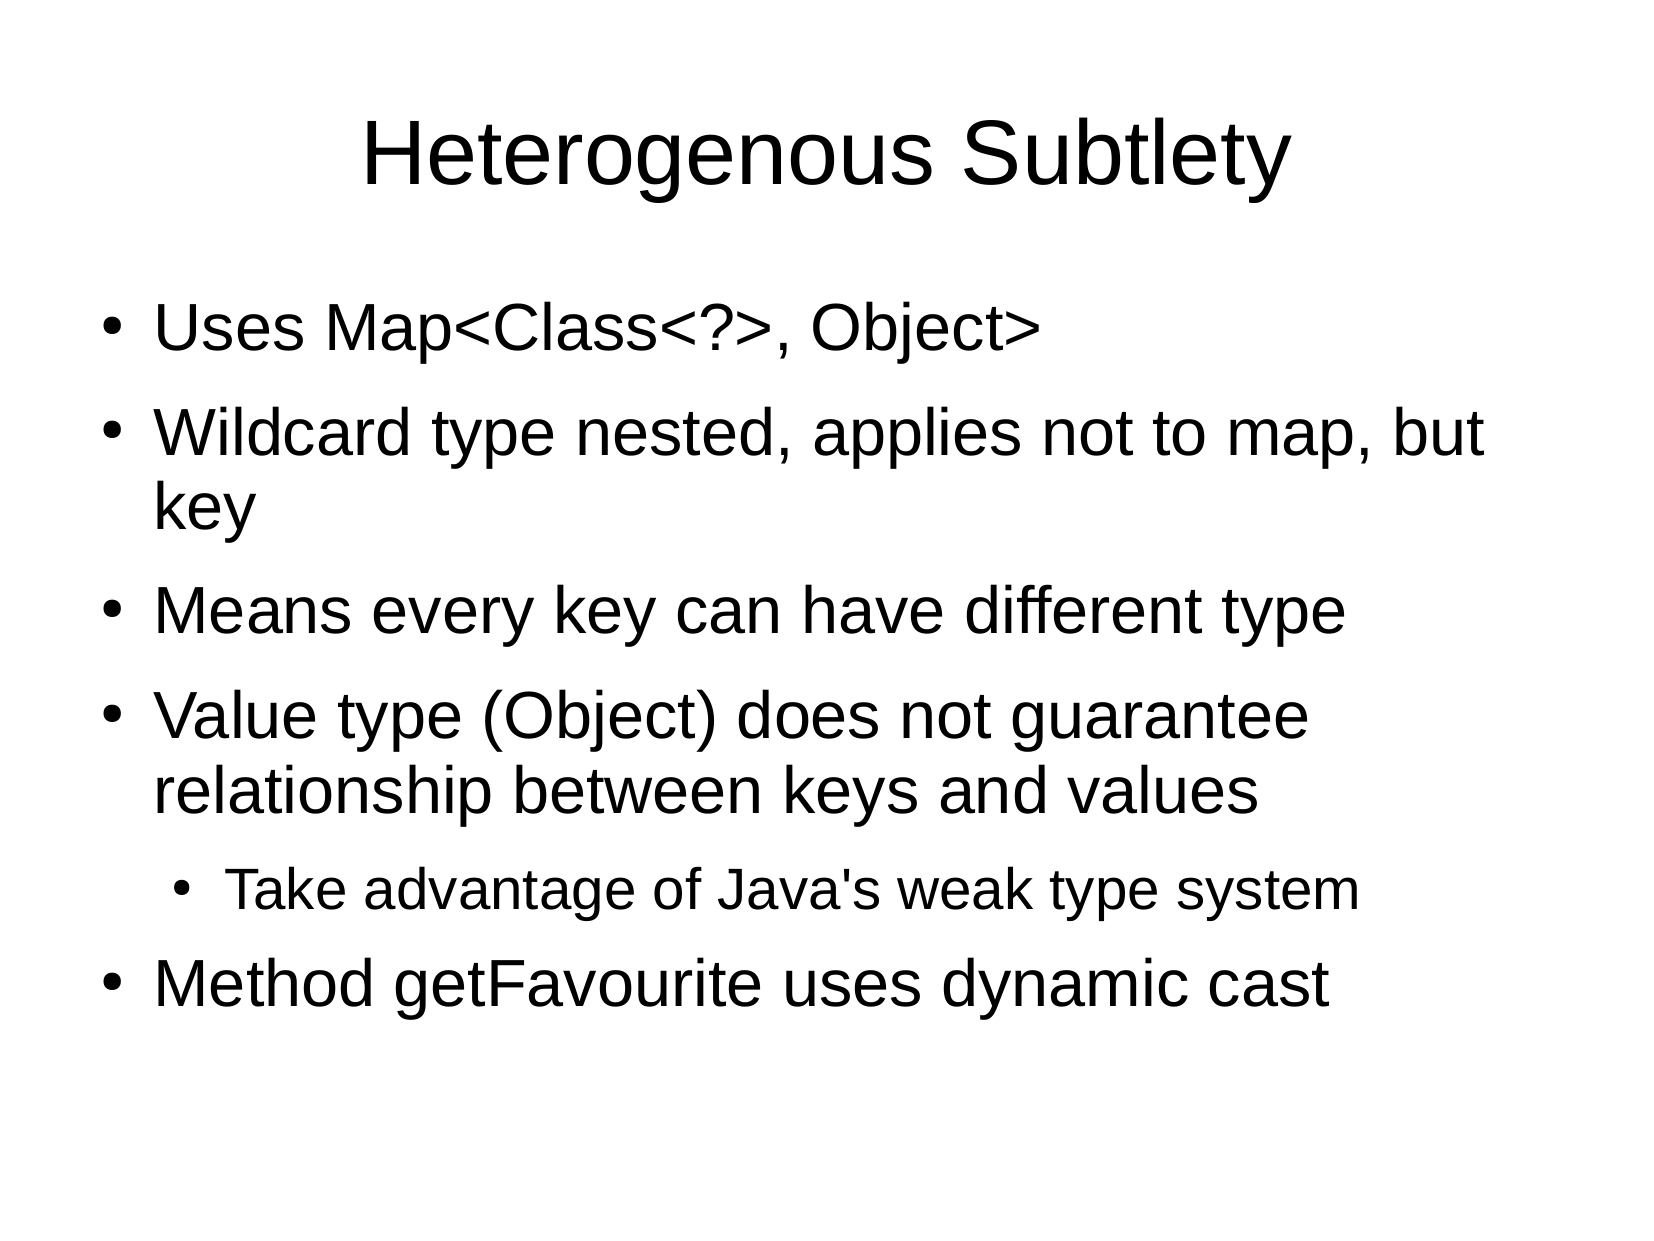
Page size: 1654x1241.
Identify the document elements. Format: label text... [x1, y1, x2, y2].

title Heterogenous Subtlety [82, 56, 1571, 250]
list Uses Map<Class<?>, Object> Wildcard type nested, applies not to map, but key Means every key can have different type Value type (Object) does not guarantee relationship between keys and values Take advantage of Java's weak type system Method getFavourite uses dynamic cast [82, 290, 1571, 1094]
